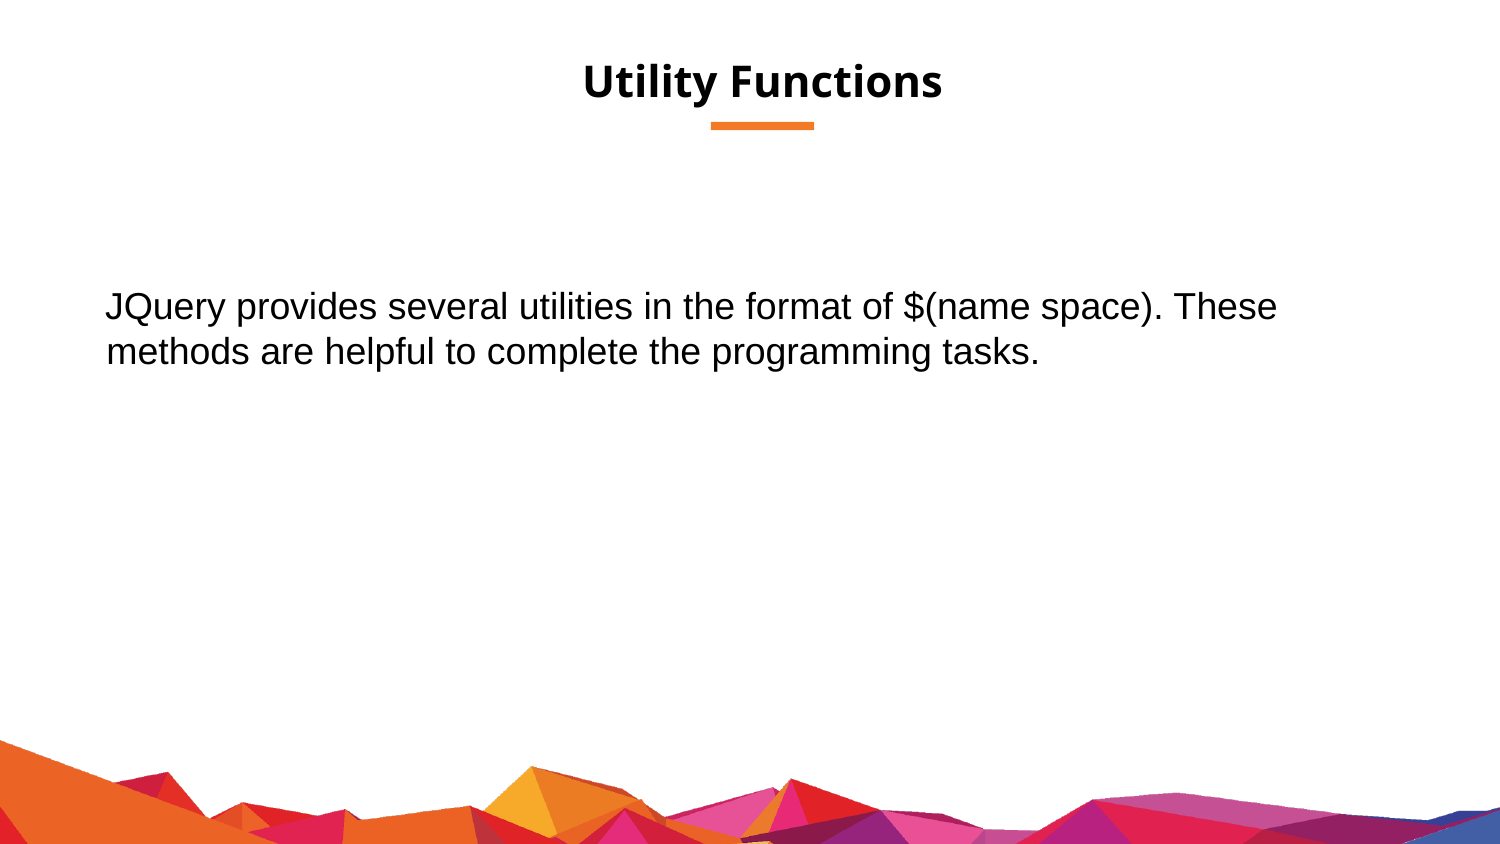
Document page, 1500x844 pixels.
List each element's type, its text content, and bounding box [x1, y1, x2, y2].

text_box JQuery provides several utilities in the format of $(name space). These methods are helpful to complete the programming tasks. [77, 197, 1428, 458]
title Utility Functions [94, 39, 1431, 110]
picture [0, 740, 1500, 844]
